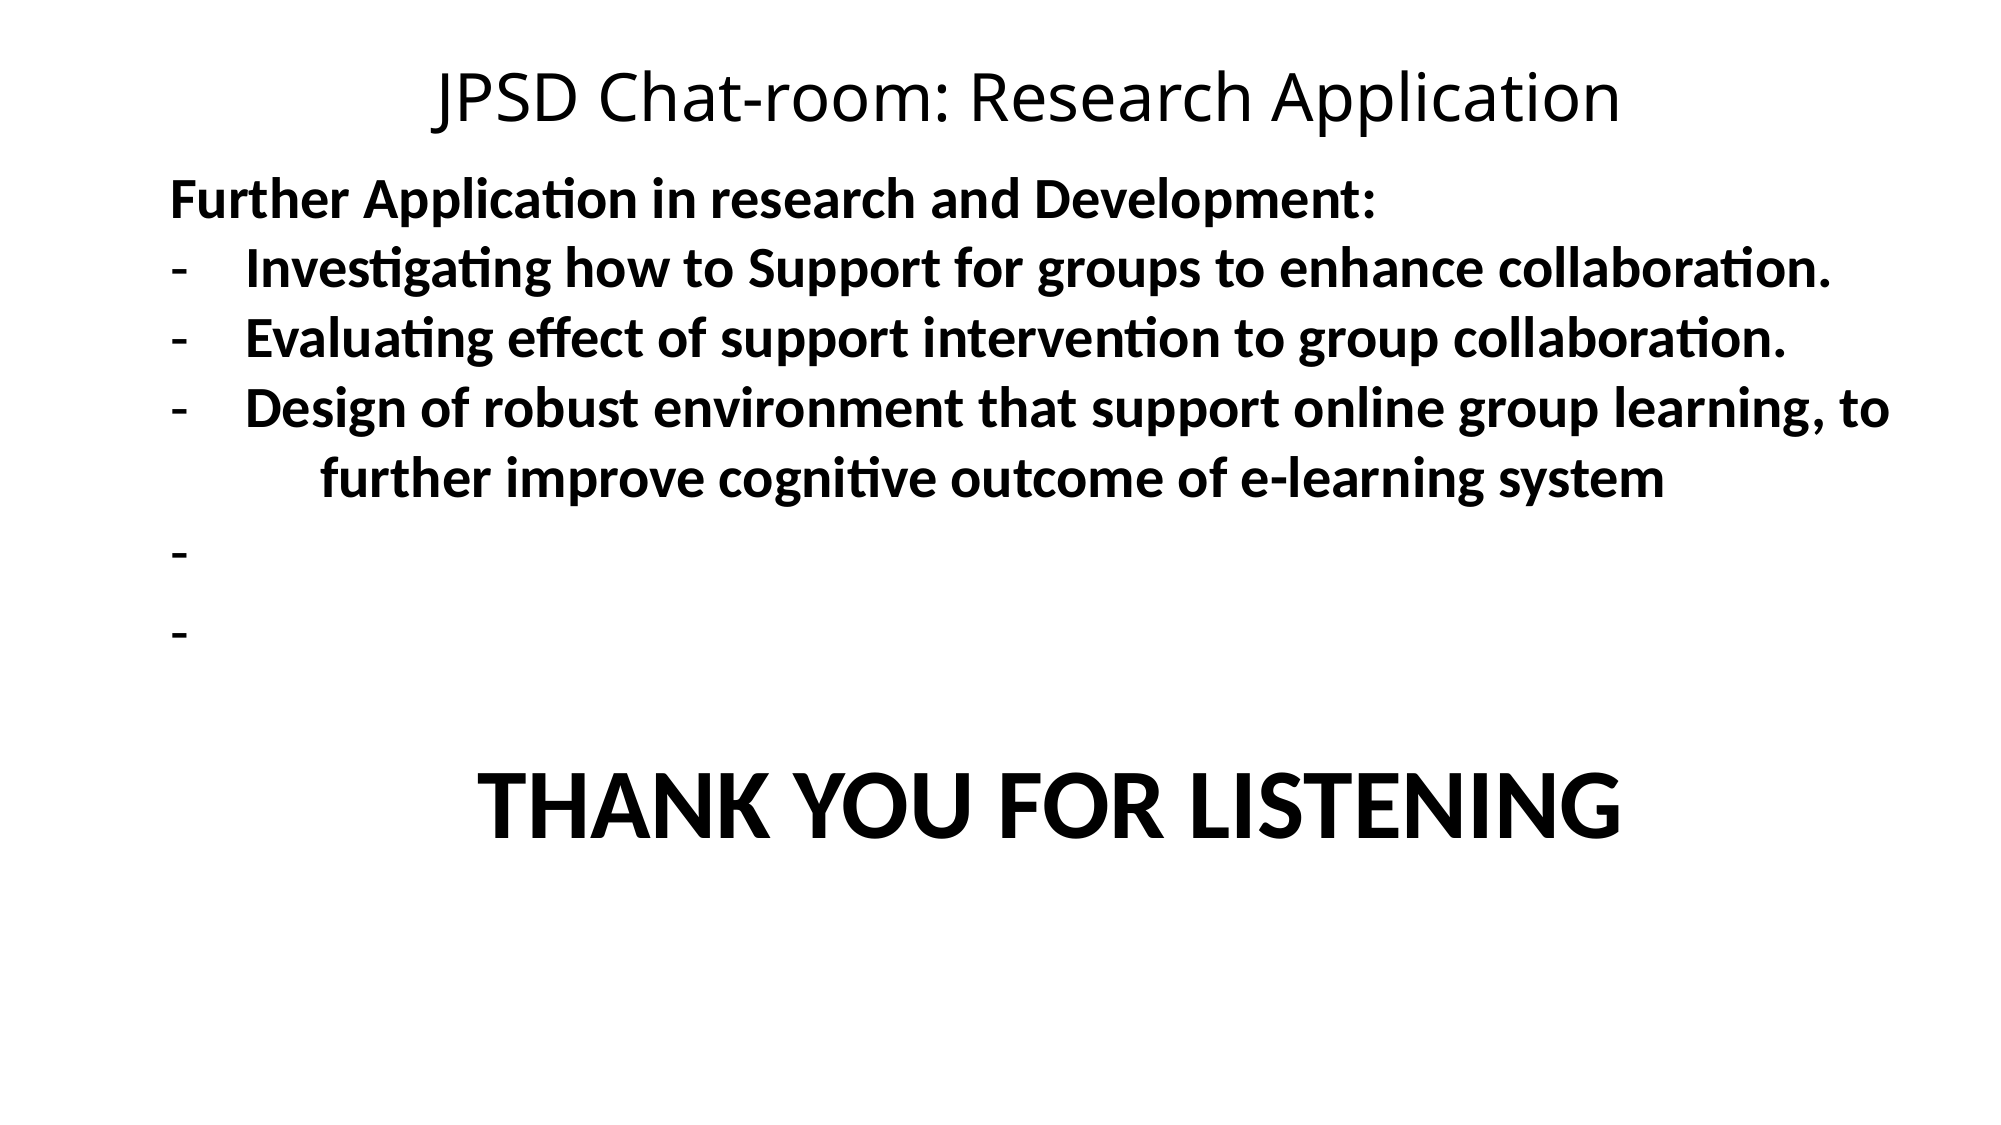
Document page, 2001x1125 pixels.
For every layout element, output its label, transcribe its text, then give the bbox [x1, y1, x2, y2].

text_box JPSD Chat-room: Research Application [282, 48, 1779, 143]
text_box Further Application in research and Development: Investigating how to Support for groups to enhance collaboration. Evaluating effect of support intervention to group collaboration. Design of robust environment that support online group learning, to further improve cognitive outcome of e-learning system THANK YOU FOR LISTENING [155, 152, 1948, 854]
